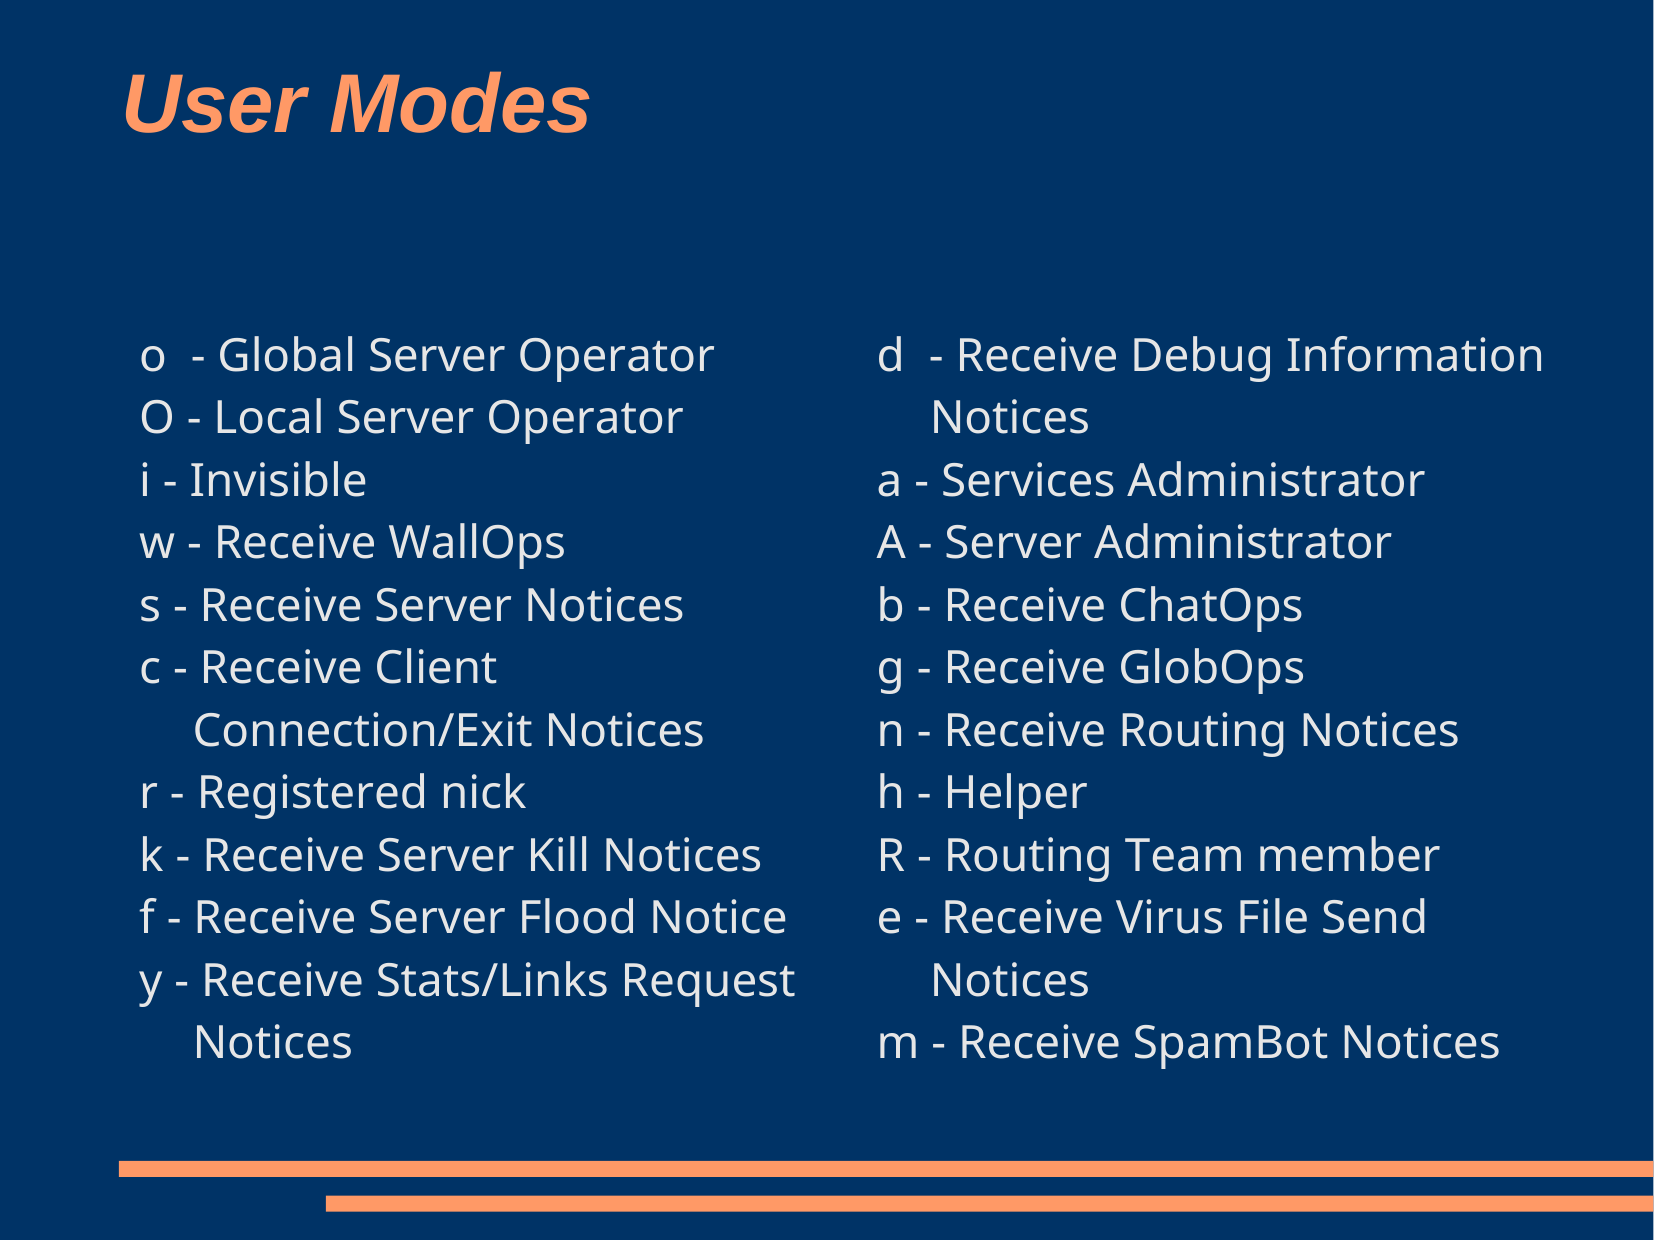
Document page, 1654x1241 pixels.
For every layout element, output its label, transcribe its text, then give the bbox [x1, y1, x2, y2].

list o - Global Server Operator O - Local Server Operator i - Invisible w - Receive WallOps s - Receive Server Notices c - Receive Client Connection/Exit Notices r - Registered nick k - Receive Server Kill Notices f - Receive Server Flood Notice y - Receive Stats/Links Request Notices [121, 322, 824, 1133]
title User Modes [121, 46, 1534, 254]
list d - Receive Debug Information Notices a - Services Administrator A - Server Administrator b - Receive ChatOps g - Receive GlobOps n - Receive Routing Notices h - Helper R - Routing Team member e - Receive Virus File Send Notices m - Receive SpamBot Notices [858, 322, 1562, 1133]
